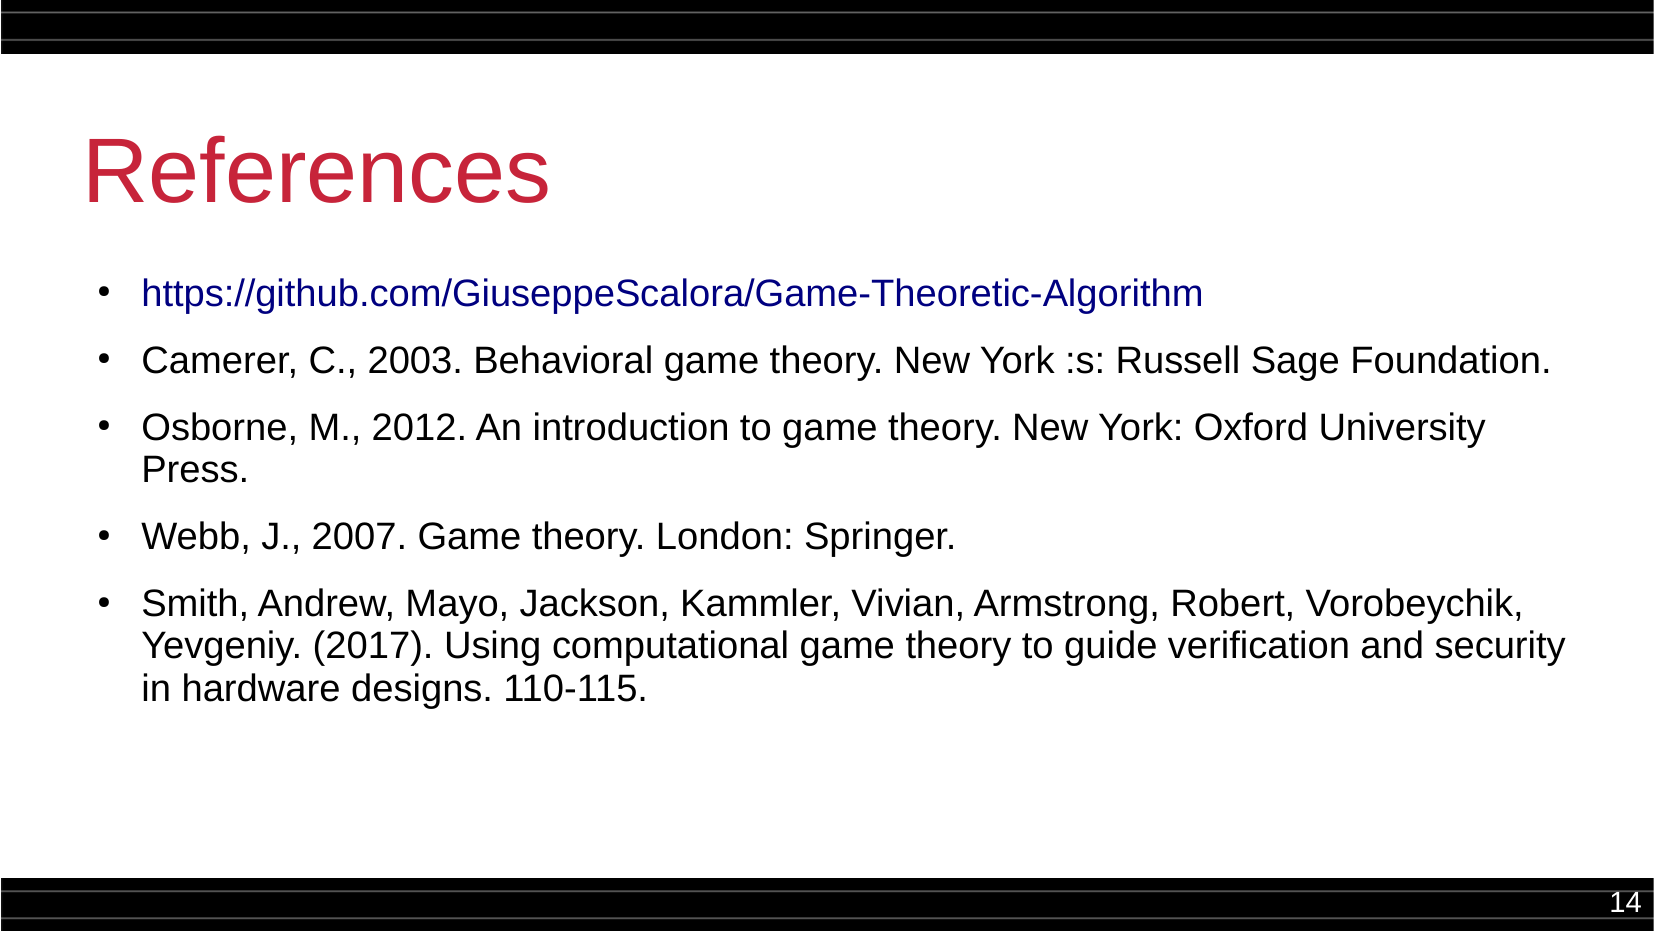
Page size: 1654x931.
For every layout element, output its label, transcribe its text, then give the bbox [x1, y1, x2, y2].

picture [1, 878, 1654, 931]
picture [1, 0, 1654, 54]
list https://github.com/GiuseppeScalora/Game-Theoretic-Algorithm Camerer, C., 2003. Behavioral game theory. New York :s: Russell Sage Foundation. Osborne, M., 2012. An introduction to game theory. New York: Oxford University Press. Webb, J., 2007. Game theory. London: Springer. Smith, Andrew, Mayo, Jackson, Kammler, Vivian, Armstrong, Robert, Vorobeychik, Yevgeniy. (2017). Using computational game theory to guide verification and security in hardware designs. 110-115. [82, 271, 1571, 758]
title References [82, 92, 1571, 249]
